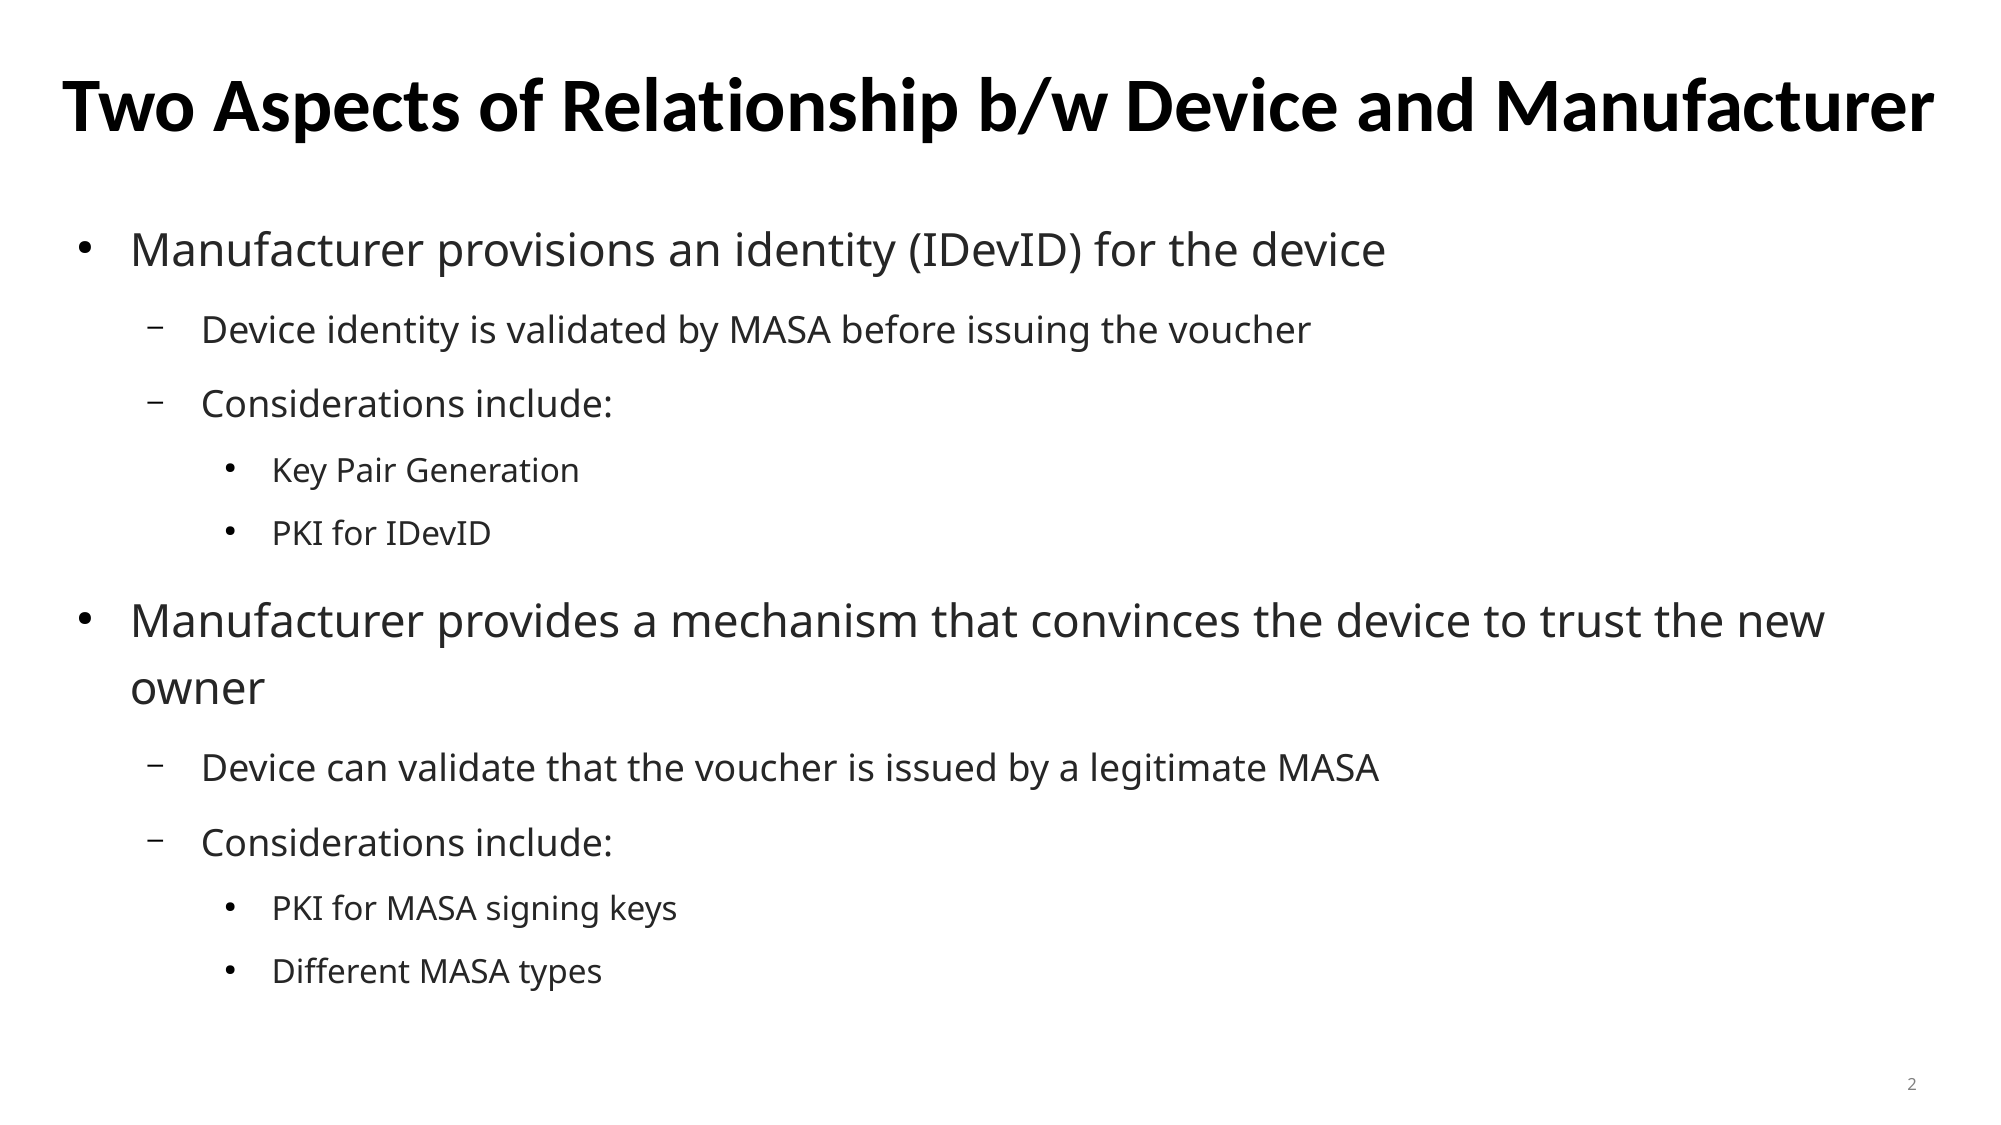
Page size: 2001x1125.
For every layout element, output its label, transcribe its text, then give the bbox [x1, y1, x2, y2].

list Manufacturer provisions an identity (IDevID) for the device Device identity is validated by MASA before issuing the voucher Considerations include: Key Pair Generation PKI for IDevID Manufacturer provides a mechanism that convinces the device to trust the new owner Device can validate that the voucher is issued by a legitimate MASA Considerations include: PKI for MASA signing keys Different MASA types [59, 212, 1934, 1087]
title Two Aspects of Relationship b/w Device and Manufacturer [62, 37, 1938, 188]
